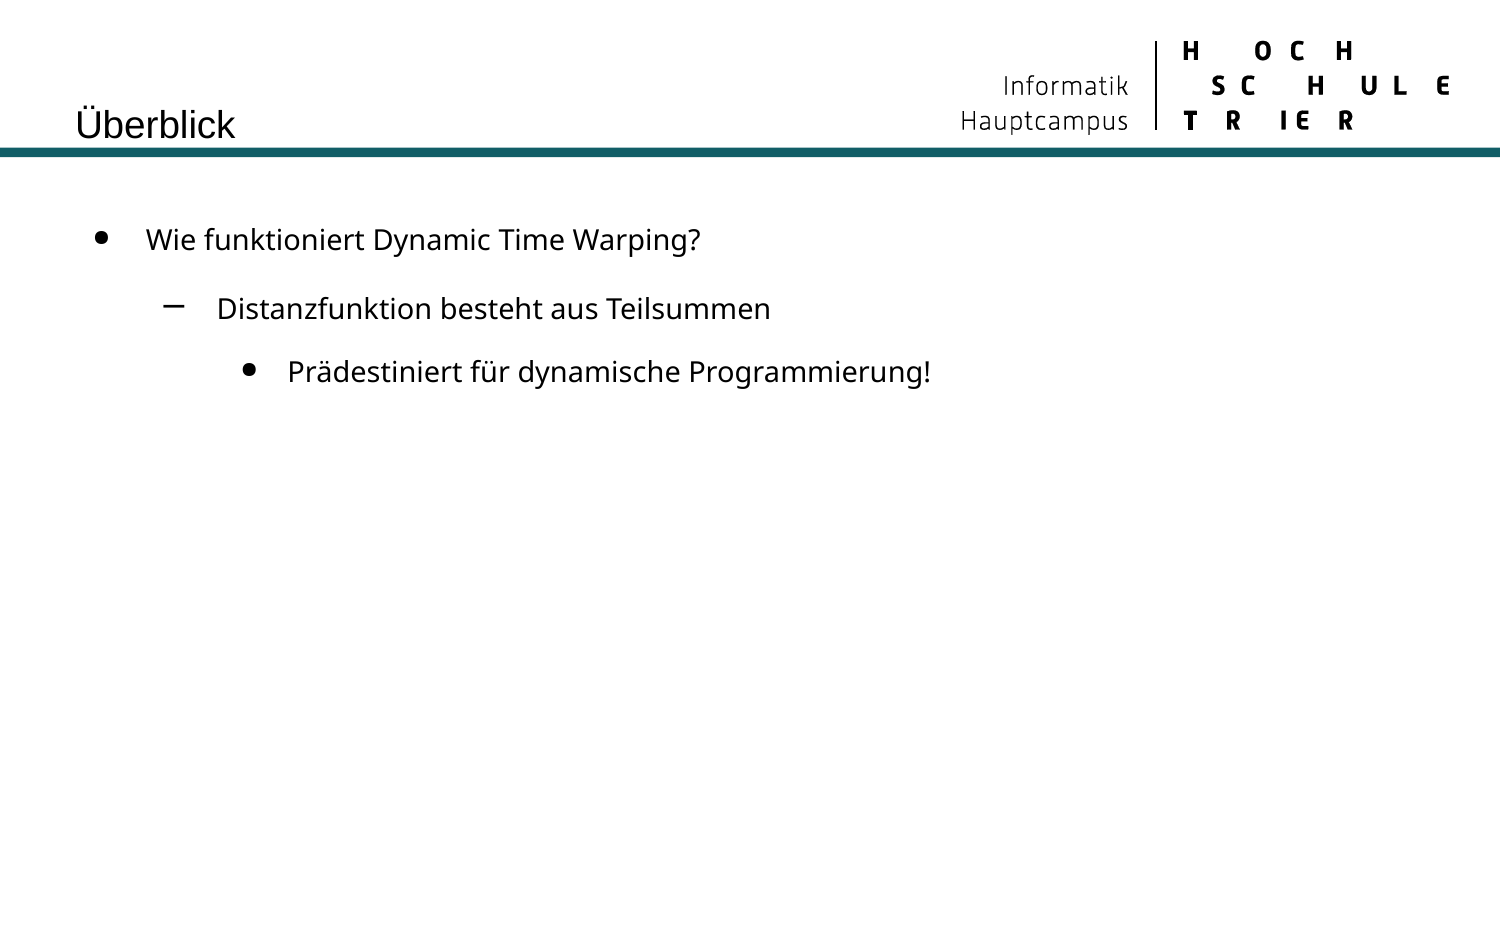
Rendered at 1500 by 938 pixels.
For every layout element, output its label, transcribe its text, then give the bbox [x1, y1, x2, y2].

list Wie funktioniert Dynamic Time Warping? Distanzfunktion besteht aus Teilsummen Prädestiniert für dynamische Programmierung! [75, 219, 1425, 863]
title Überblick [75, 37, 1425, 194]
